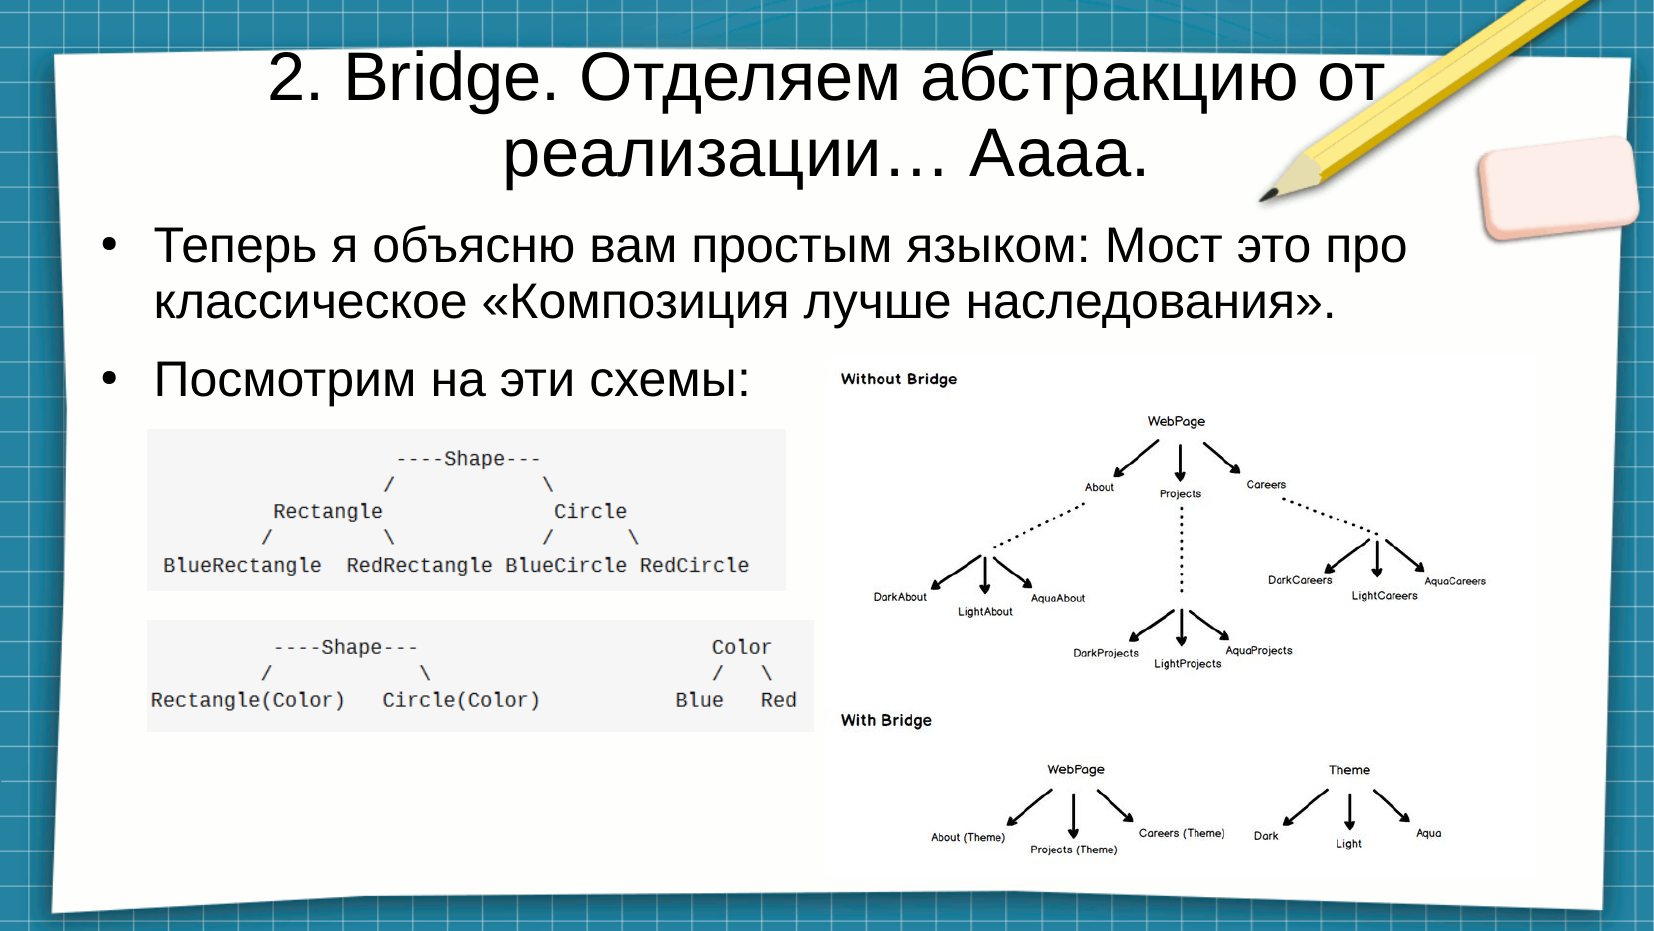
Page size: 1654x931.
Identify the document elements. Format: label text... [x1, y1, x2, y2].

picture [0, 0, 1654, 931]
list Теперь я объясню вам простым языком: Мост это про классическое «Композиция лучше наследования». Посмотрим на эти схемы: [82, 217, 1571, 857]
title 2. Bridge. Отделяем абстракцию от реализации… Аааа. [82, 37, 1571, 193]
